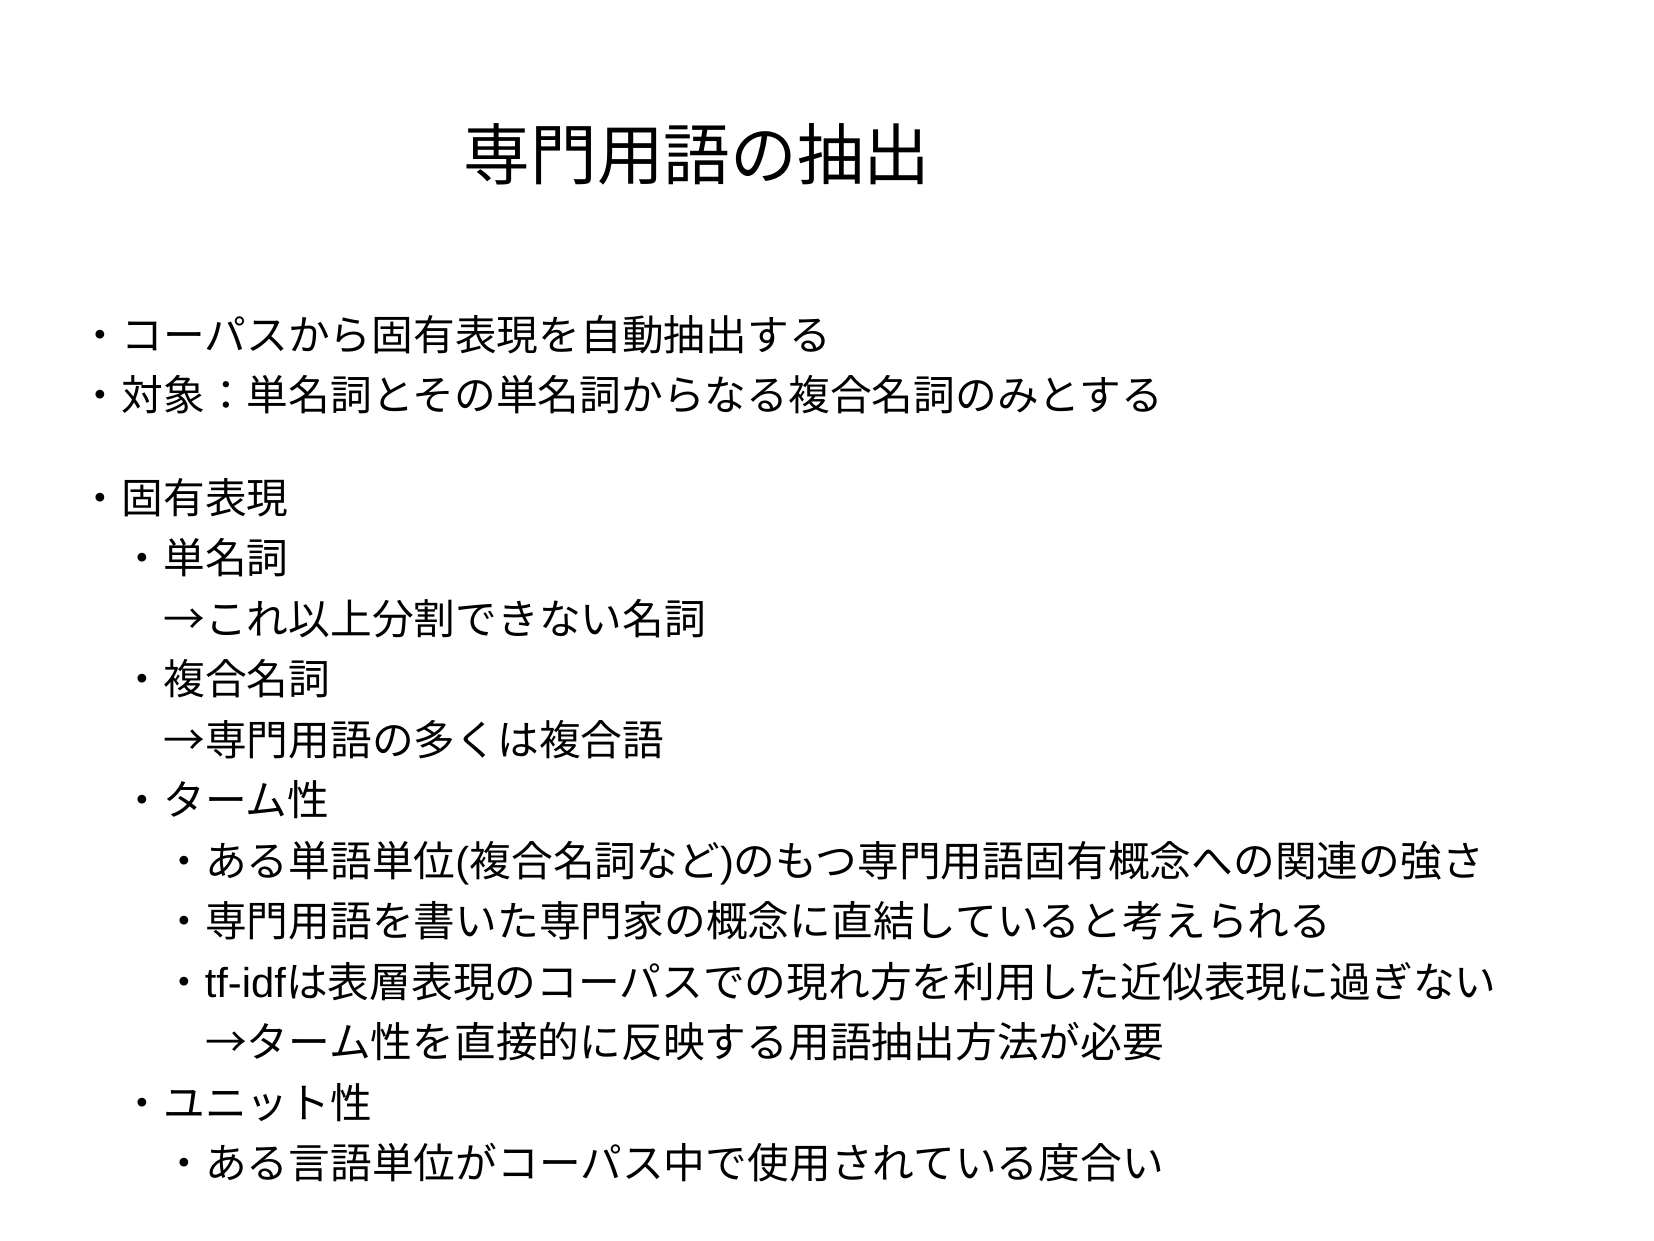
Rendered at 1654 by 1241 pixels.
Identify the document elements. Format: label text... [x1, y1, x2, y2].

text_box 専門用語の抽出 [448, 94, 1205, 195]
text_box ・コーパスから固有表現を自動抽出する ・対象：単名詞とその単名詞からなる複合名詞のみとする ・固有表現 ・単名詞 →これ以上分割できない名詞 ・複合名詞 →専門用語の多くは複合語 ・ターム性 ・ある単語単位(複合名詞など)のもつ専門用語固有概念への関連の強さ ・専門用語を書いた専門家の概念に直結していると考えられる ・tf-idfは表層表現のコーパスでの現れ方を利用した近似表現に過ぎない →ターム性を直接的に反映する用語抽出方法が必要 ・ユニット性 ・ある言語単位がコーパス中で使用されている度合い [64, 294, 1554, 1134]
